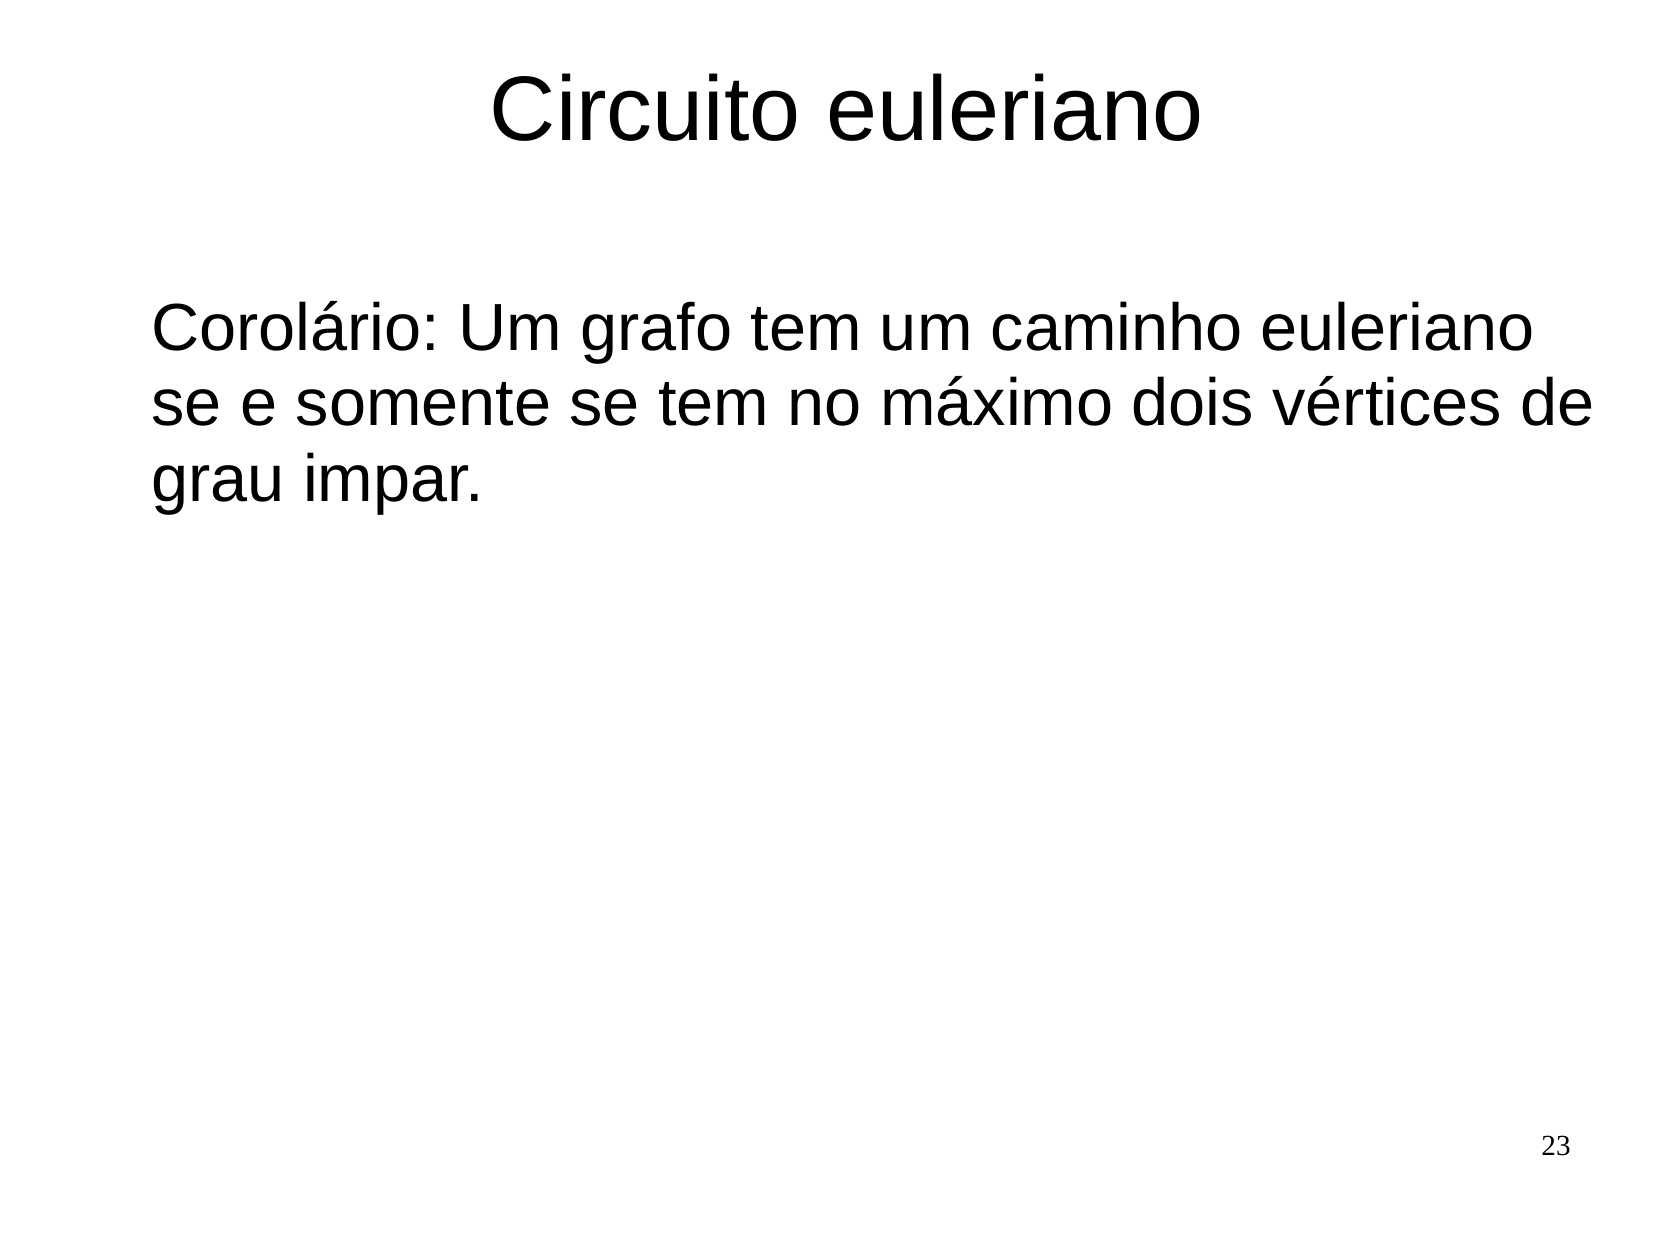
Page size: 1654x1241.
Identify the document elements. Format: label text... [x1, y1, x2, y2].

list Corolário: Um grafo tem um caminho euleriano se e somente se tem no máximo dois vértices de grau impar. [151, 289, 1599, 1004]
title Circuito euleriano [261, 51, 1433, 165]
